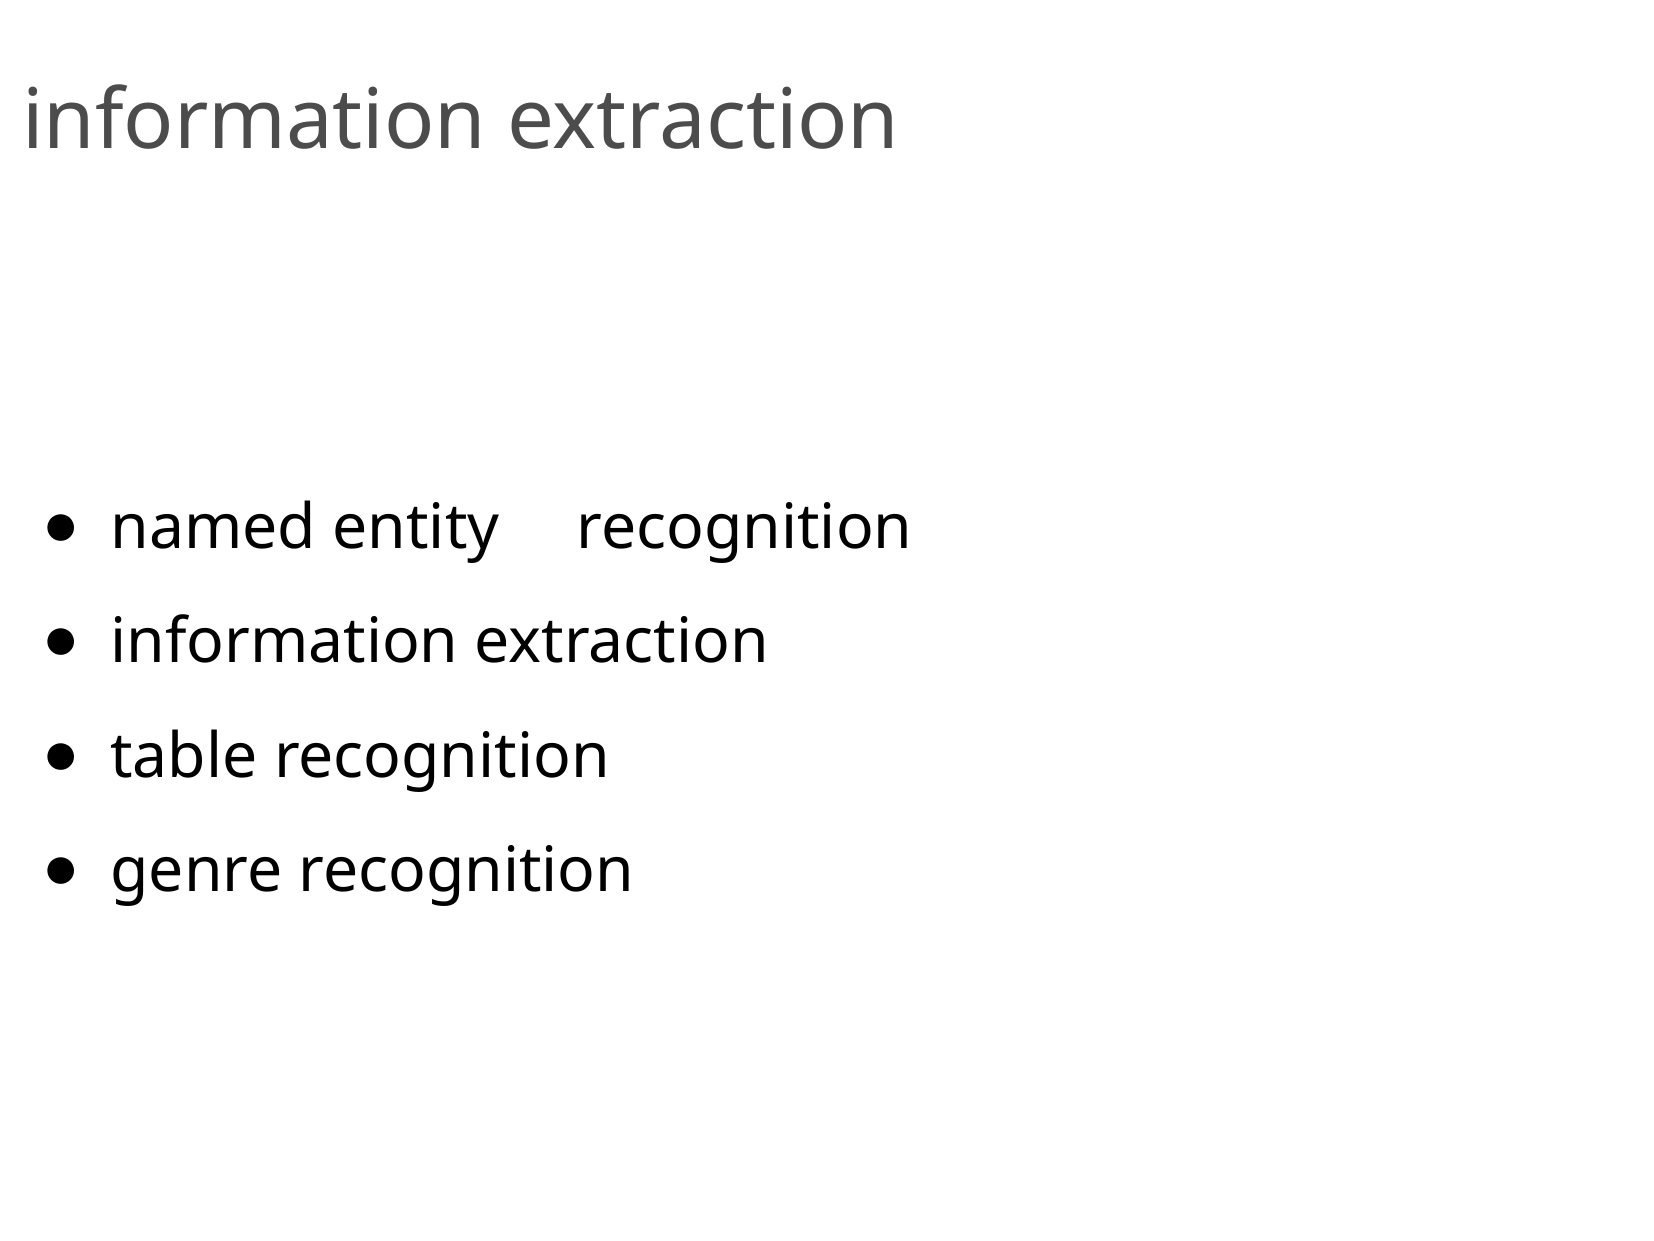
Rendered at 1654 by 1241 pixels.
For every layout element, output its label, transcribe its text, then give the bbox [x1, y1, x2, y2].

list named entity recognition information extraction table recognition genre recognition [25, 226, 1654, 1166]
title information extraction [22, 26, 1654, 205]
